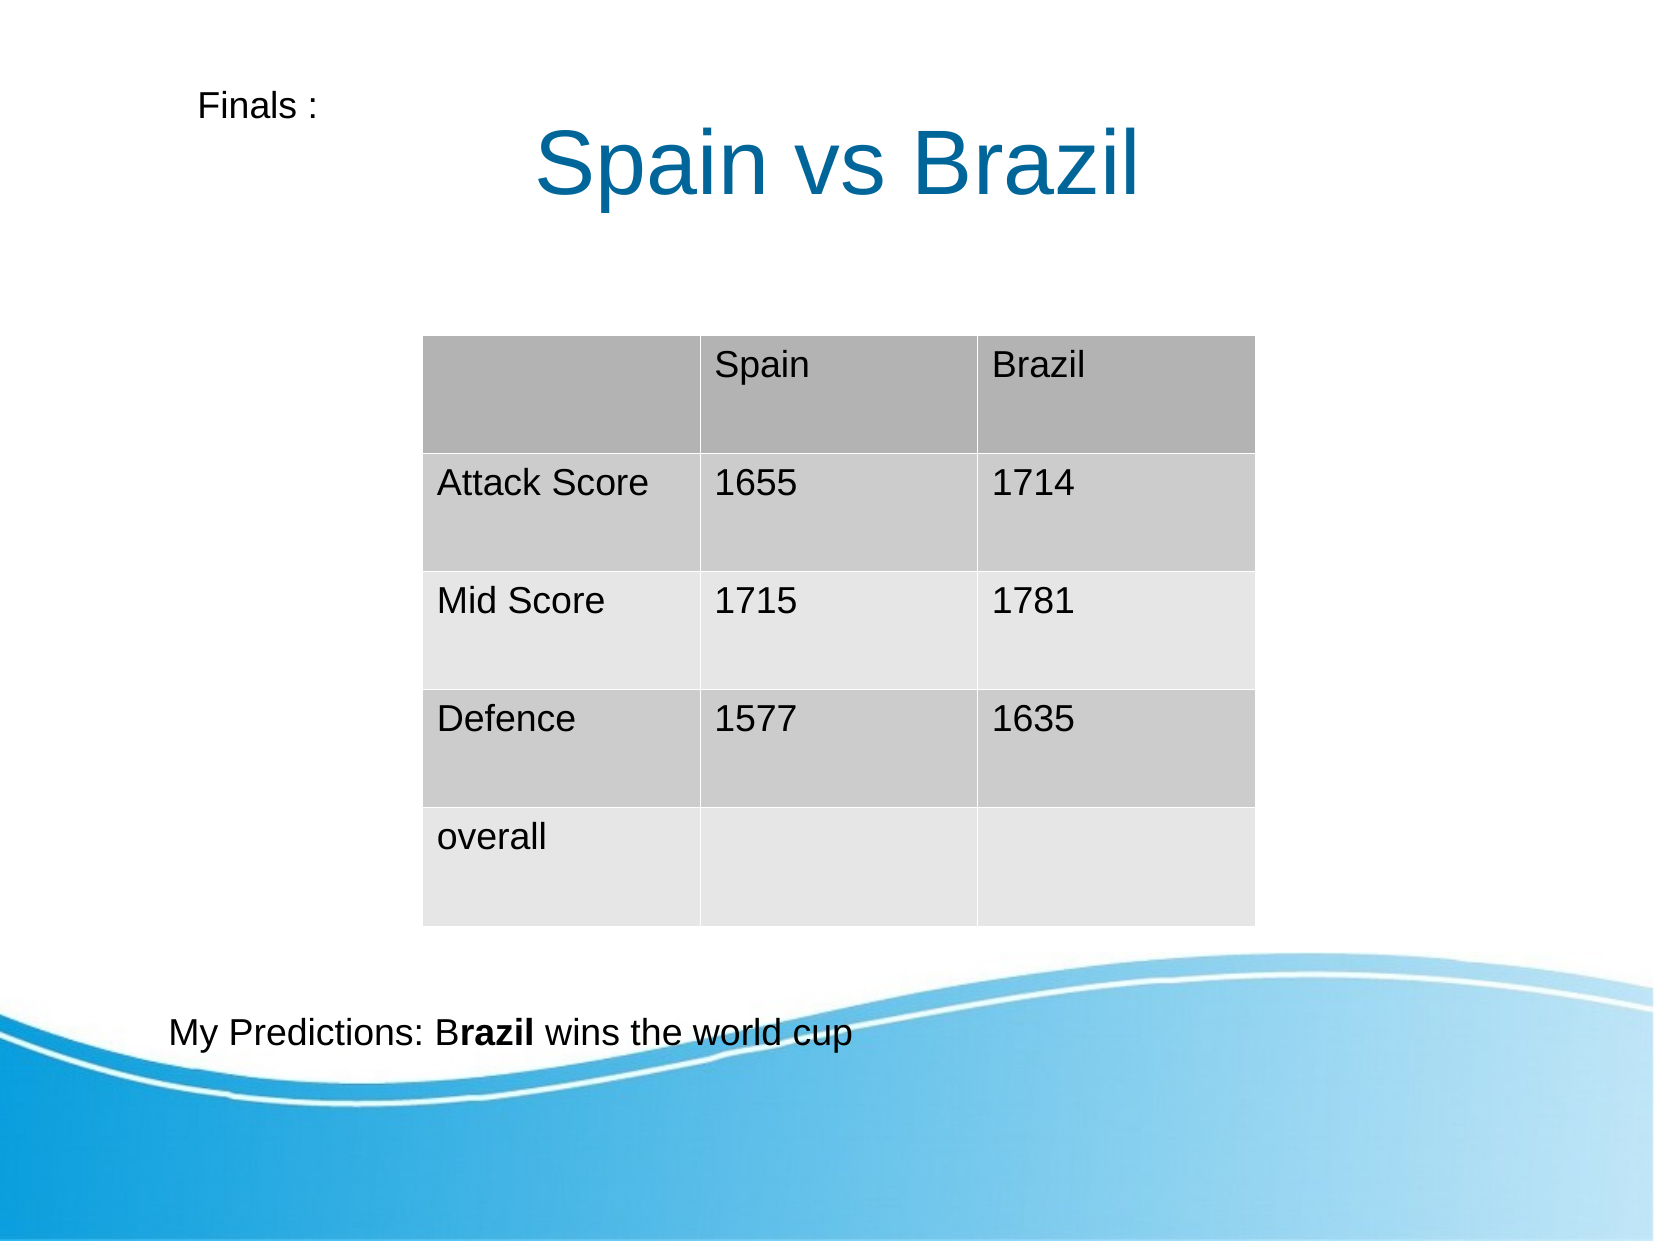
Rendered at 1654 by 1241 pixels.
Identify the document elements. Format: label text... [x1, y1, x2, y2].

table_cell 1714 [978, 454, 1255, 571]
table_header [423, 336, 700, 453]
table_cell [701, 808, 977, 926]
text_box Finals : [182, 76, 334, 128]
table_cell [978, 808, 1255, 926]
table_cell Defence [423, 690, 700, 807]
title Spain vs Brazil [94, 59, 1583, 267]
table_cell 1635 [978, 690, 1255, 807]
table_cell overall [423, 808, 700, 926]
table_header Spain [701, 336, 977, 453]
table_header Brazil [978, 336, 1255, 453]
table_cell 1577 [701, 690, 977, 807]
table_cell 1781 [978, 572, 1255, 689]
text_box My Predictions: Brazil wins the world cup [153, 1003, 1441, 1146]
picture [0, 952, 1654, 1241]
table_cell Attack Score [423, 454, 700, 571]
table_cell 1715 [701, 572, 977, 689]
table_cell Mid Score [423, 572, 700, 689]
table_cell 1655 [701, 454, 977, 571]
